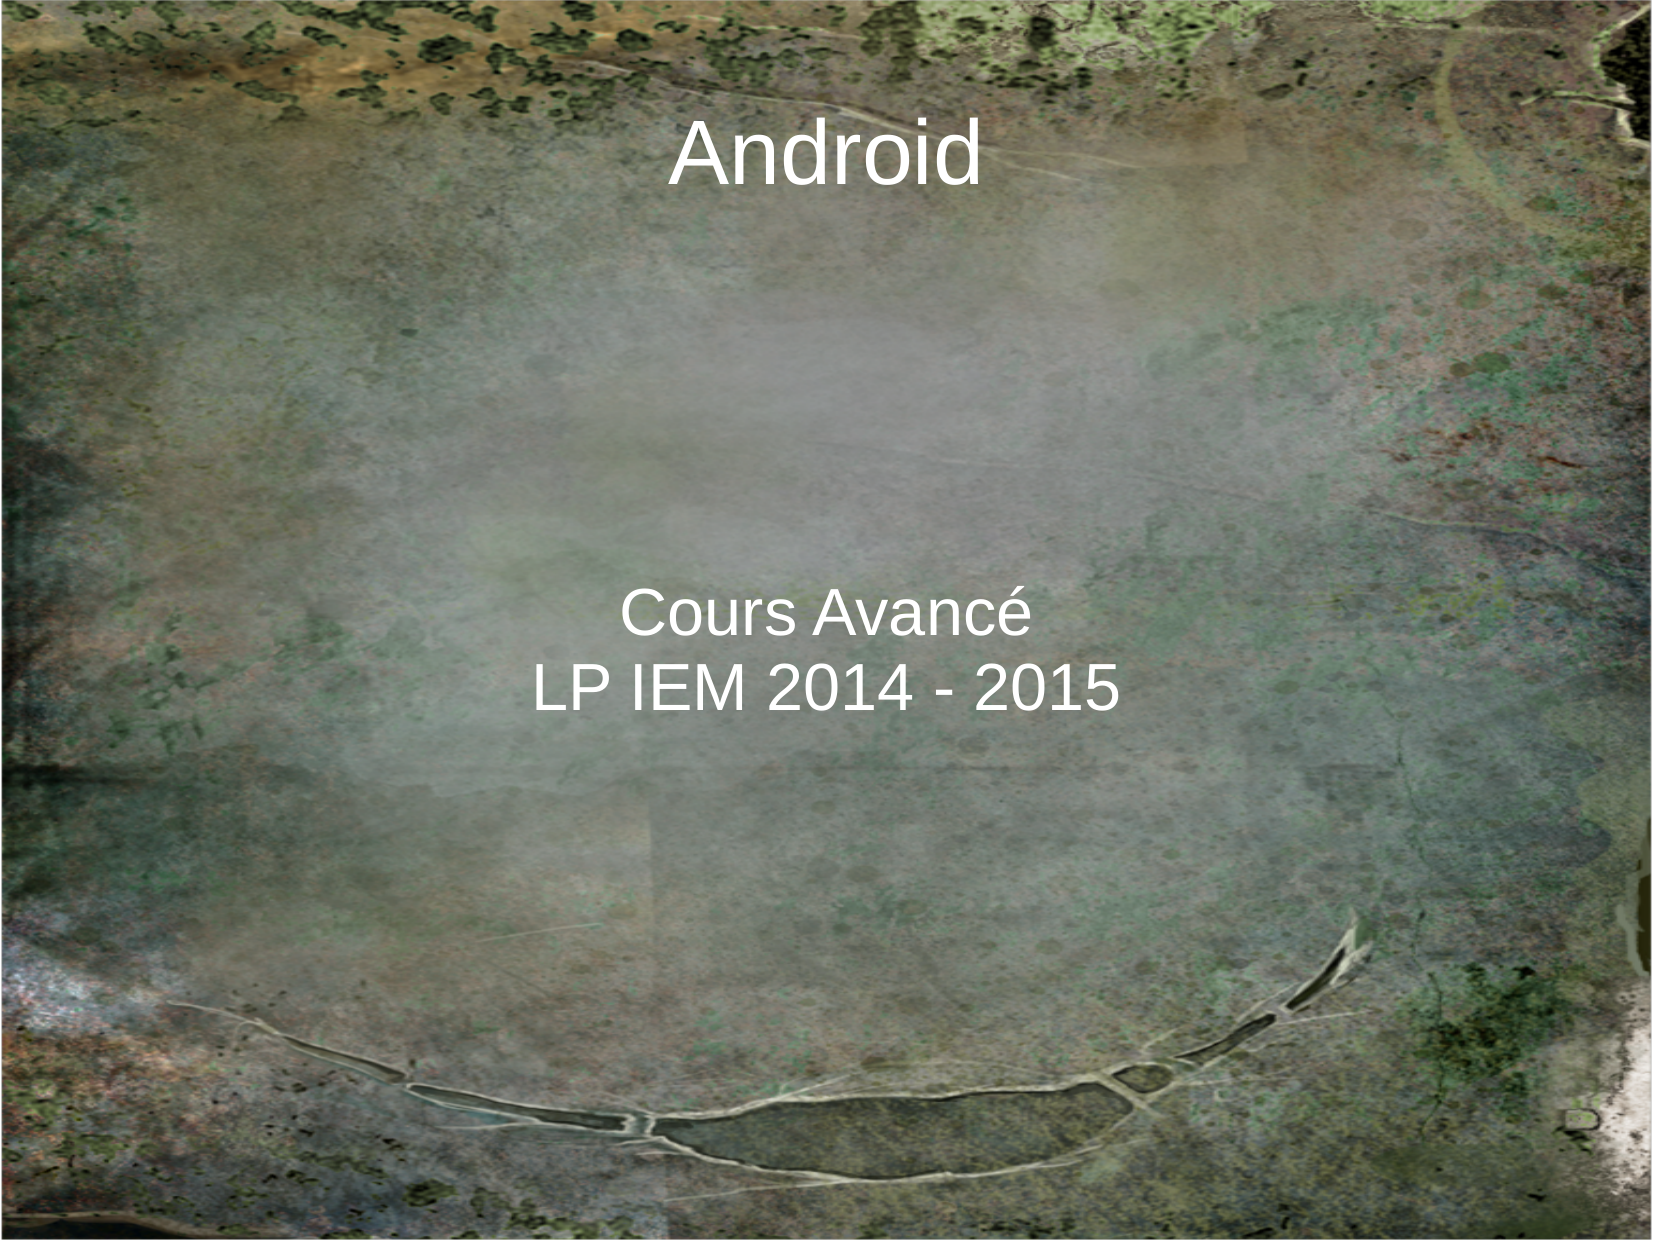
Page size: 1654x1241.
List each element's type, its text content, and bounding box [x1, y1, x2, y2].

subtitle Cours Avancé LP IEM 2014 - 2015 [82, 290, 1571, 1010]
picture [0, 0, 1654, 1241]
title Android [82, 49, 1571, 257]
